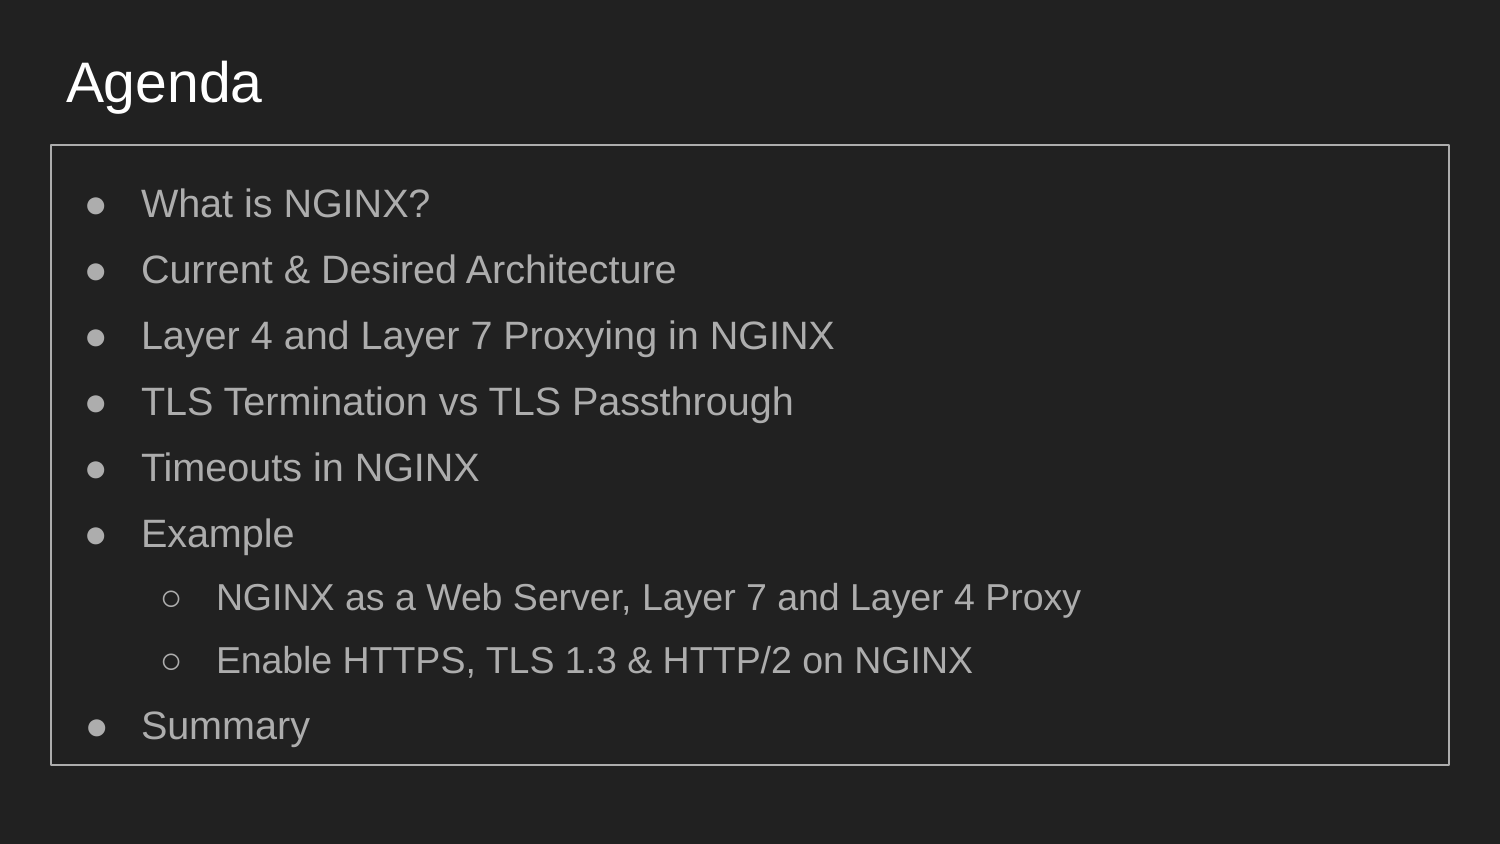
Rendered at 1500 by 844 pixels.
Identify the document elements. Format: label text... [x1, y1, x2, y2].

list What is NGINX? Current & Desired Architecture Layer 4 and Layer 7 Proxying in NGINX TLS Termination vs TLS Passthrough Timeouts in NGINX Example NGINX as a Web Server, Layer 7 and Layer 4 Proxy Enable HTTPS, TLS 1.3 & HTTP/2 on NGINX Summary [51, 145, 1449, 765]
title Agenda [51, 36, 1449, 131]
